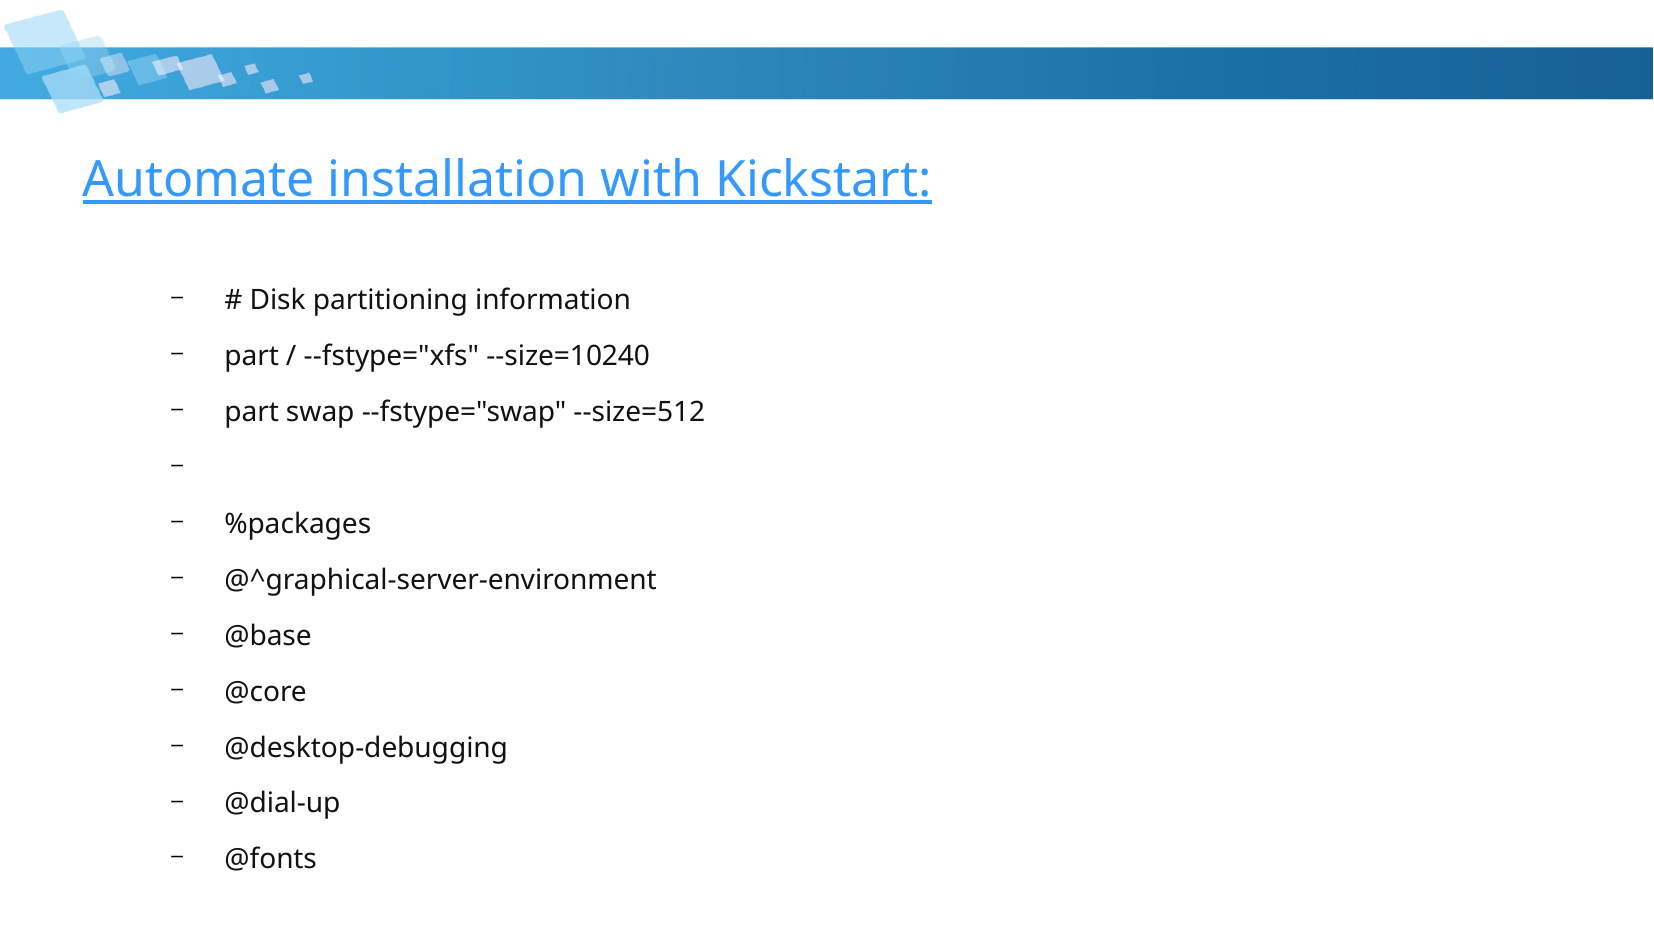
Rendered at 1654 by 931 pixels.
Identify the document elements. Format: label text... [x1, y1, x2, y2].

title Automate installation with Kickstart: [82, 99, 1571, 255]
list # Disk partitioning information part / --fstype="xfs" --size=10240 part swap --fstype="swap" --size=512 %packages @^graphical-server-environment @base @core @desktop-debugging @dial-up @fonts [82, 279, 1571, 820]
picture [0, 0, 1653, 929]
